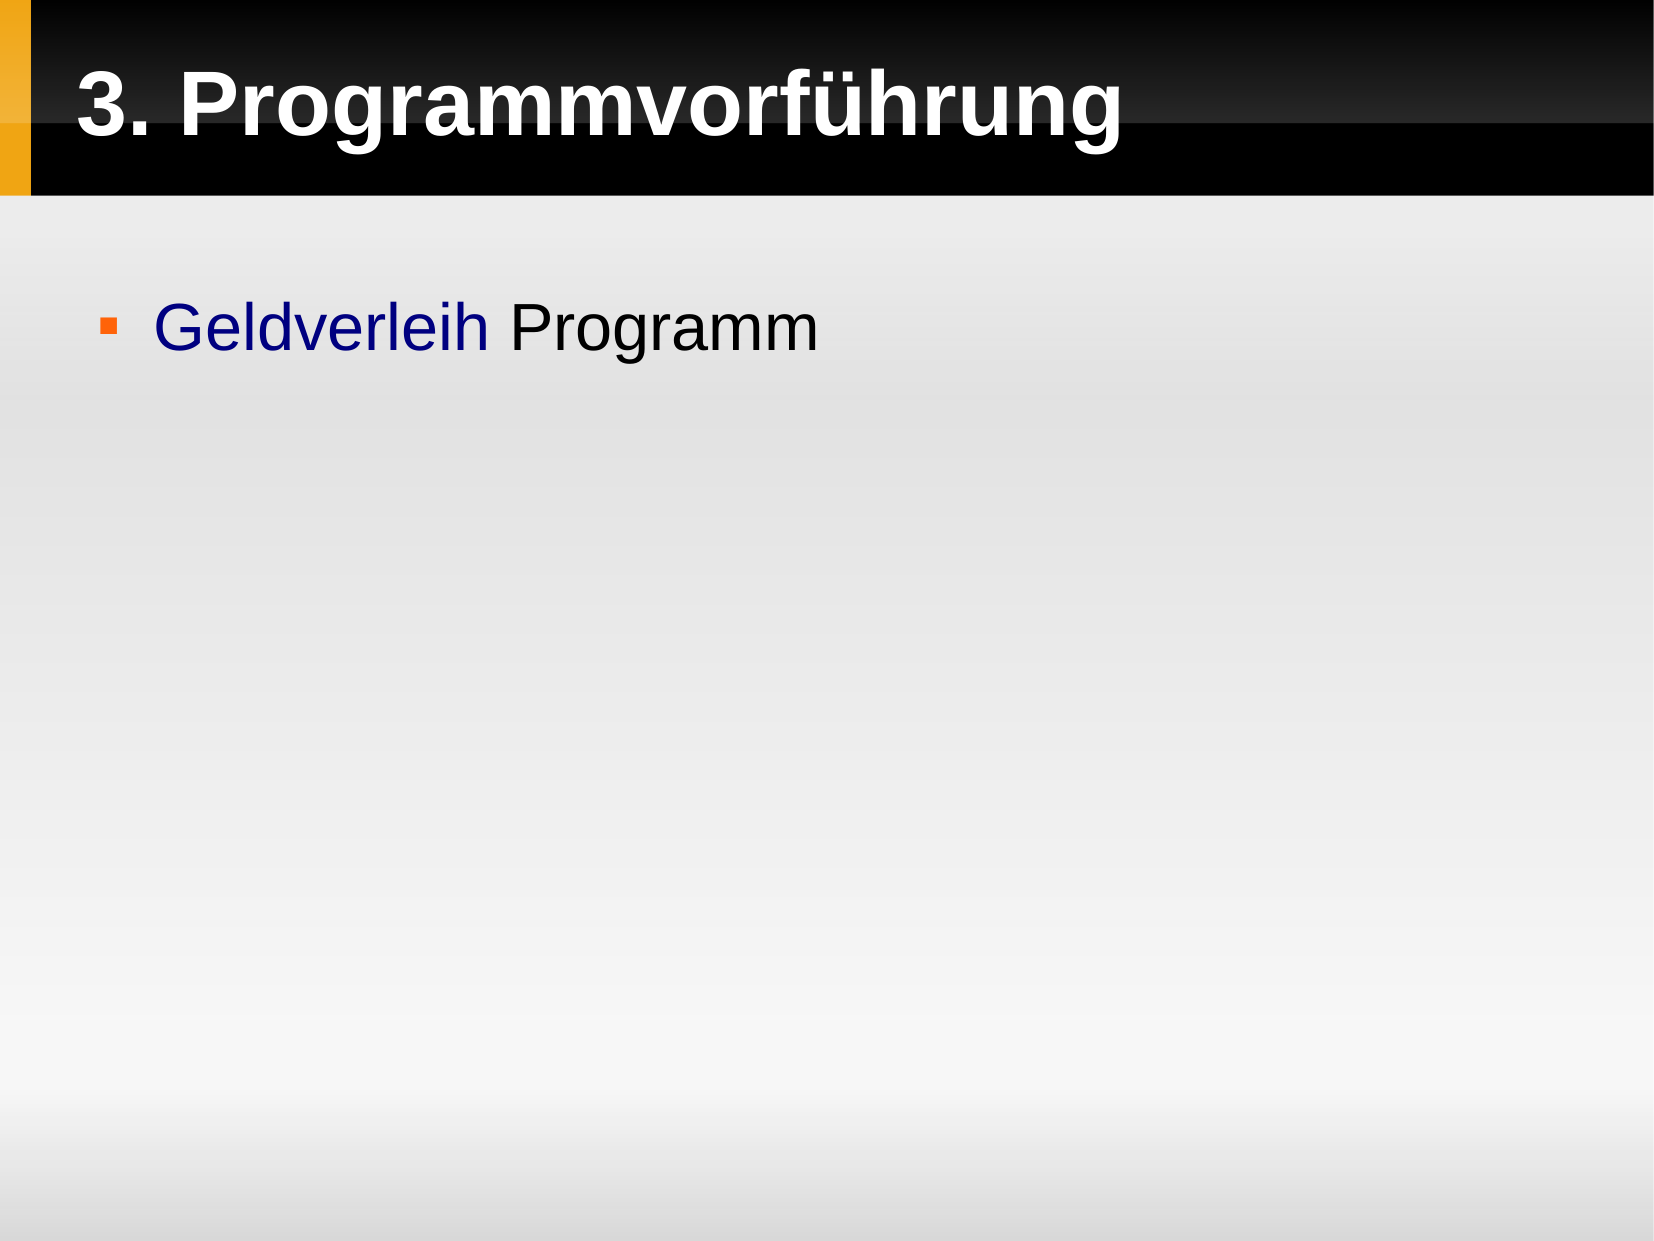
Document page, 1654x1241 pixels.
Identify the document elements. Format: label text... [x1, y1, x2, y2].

picture [0, 0, 1654, 1241]
list Geldverleih Programm [82, 290, 1571, 1109]
title 3. Programmvorführung [76, 0, 1565, 208]
